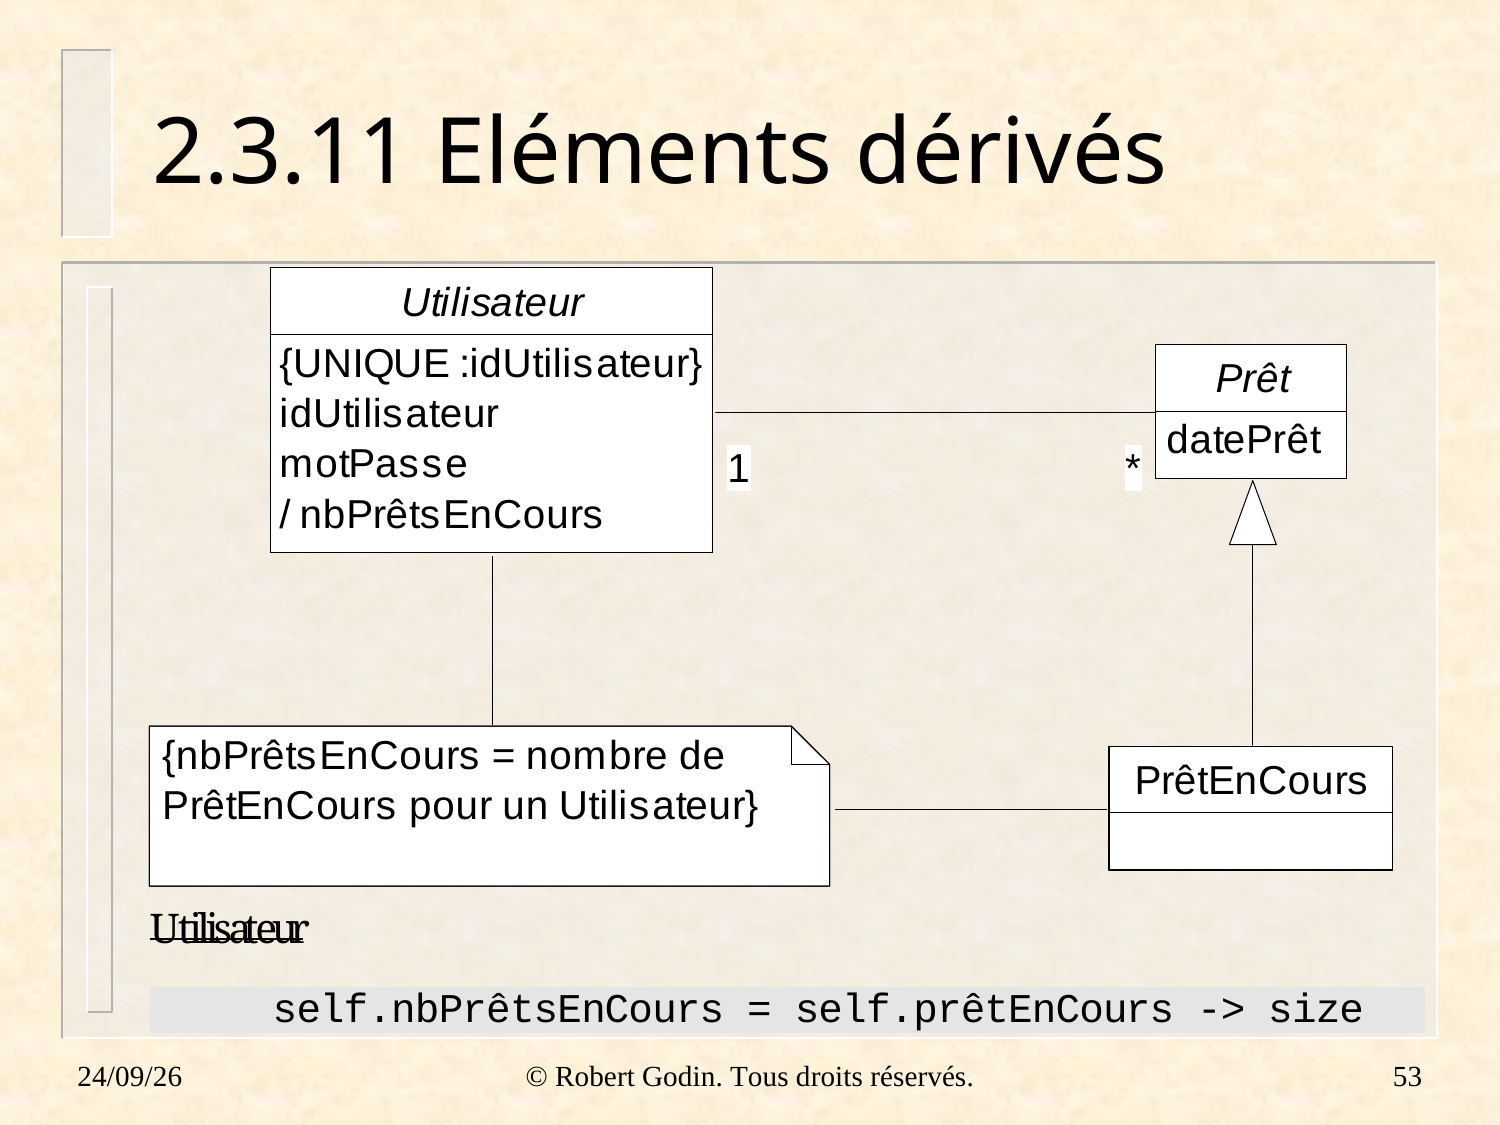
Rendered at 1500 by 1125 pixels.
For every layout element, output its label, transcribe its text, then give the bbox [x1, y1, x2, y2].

text_box 31/05/21 [62, 1037, 376, 1113]
text_box <number> [1125, 1037, 1438, 1113]
picture [0, 0, 1500, 1125]
chart [87, 237, 1463, 1034]
text_box © Robert Godin. Tous droits réservés. [512, 1037, 988, 1113]
title 2.3.11 Eléments dérivés [137, 56, 1413, 237]
